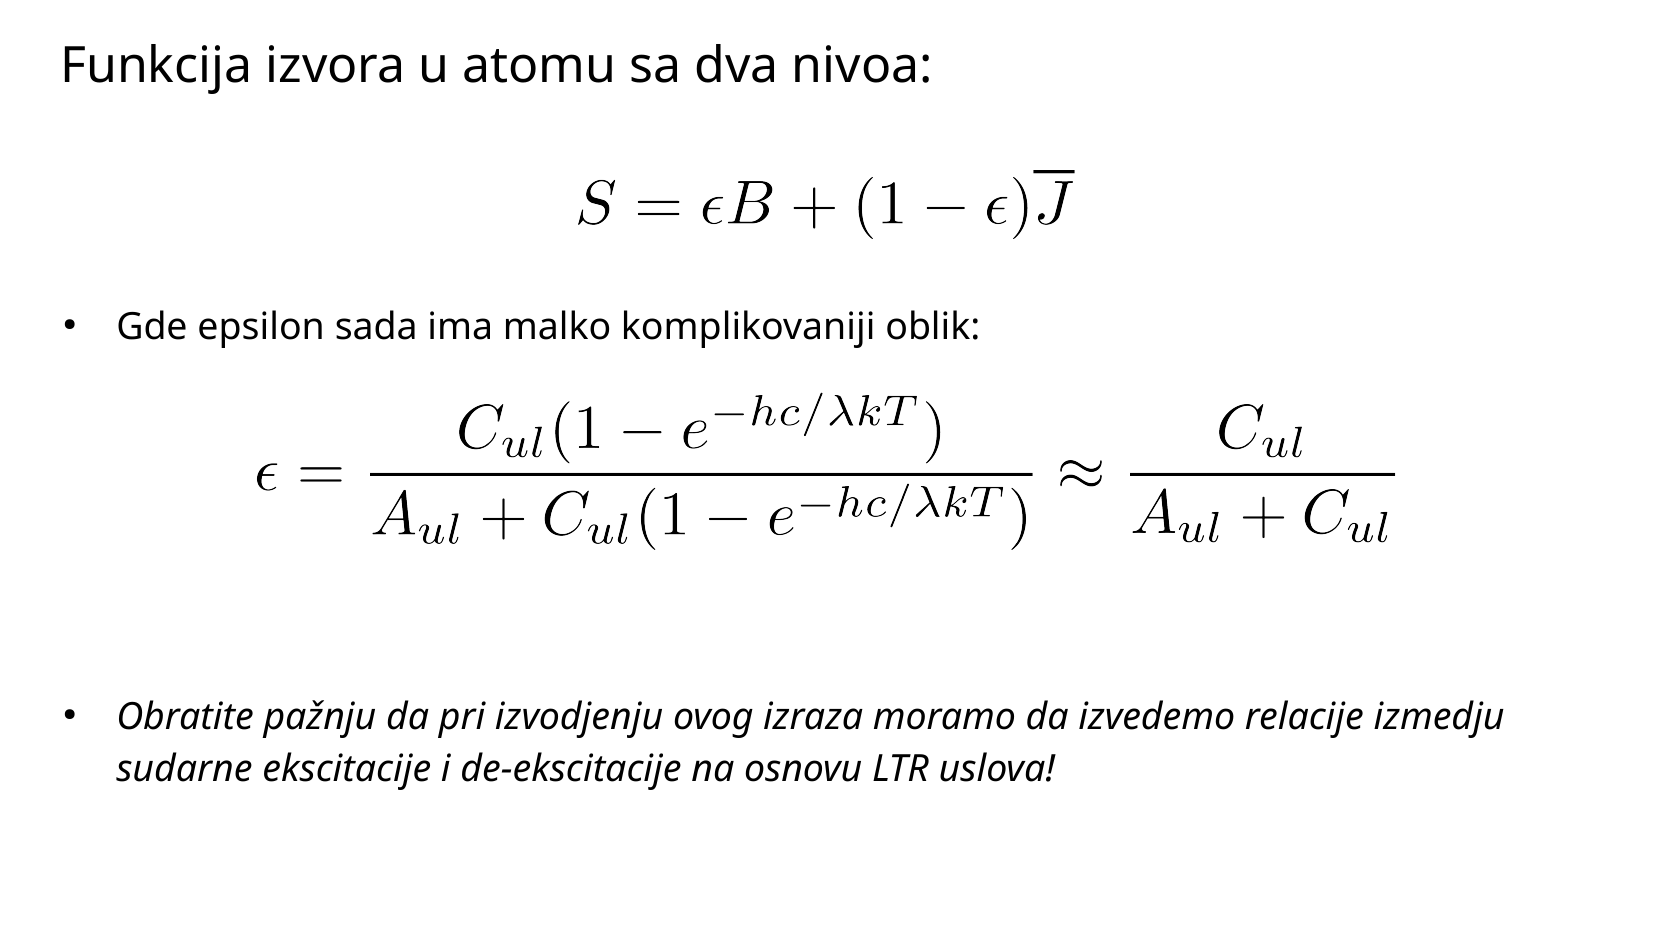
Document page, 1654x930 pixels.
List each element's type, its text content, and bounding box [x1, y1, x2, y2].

picture [578, 170, 1075, 240]
list Gde epsilon sada ima malko komplikovaniji oblik: Obratite pažnju da pri izvodjenju ovog izraza moramo da izvedemo relacije izmedju sudarne ekscitacije i de-ekscitacije na osnovu LTR uslova! [45, 300, 1635, 880]
picture [256, 391, 1397, 550]
title Funkcija izvora u atomu sa dva nivoa: [59, 13, 1648, 113]
